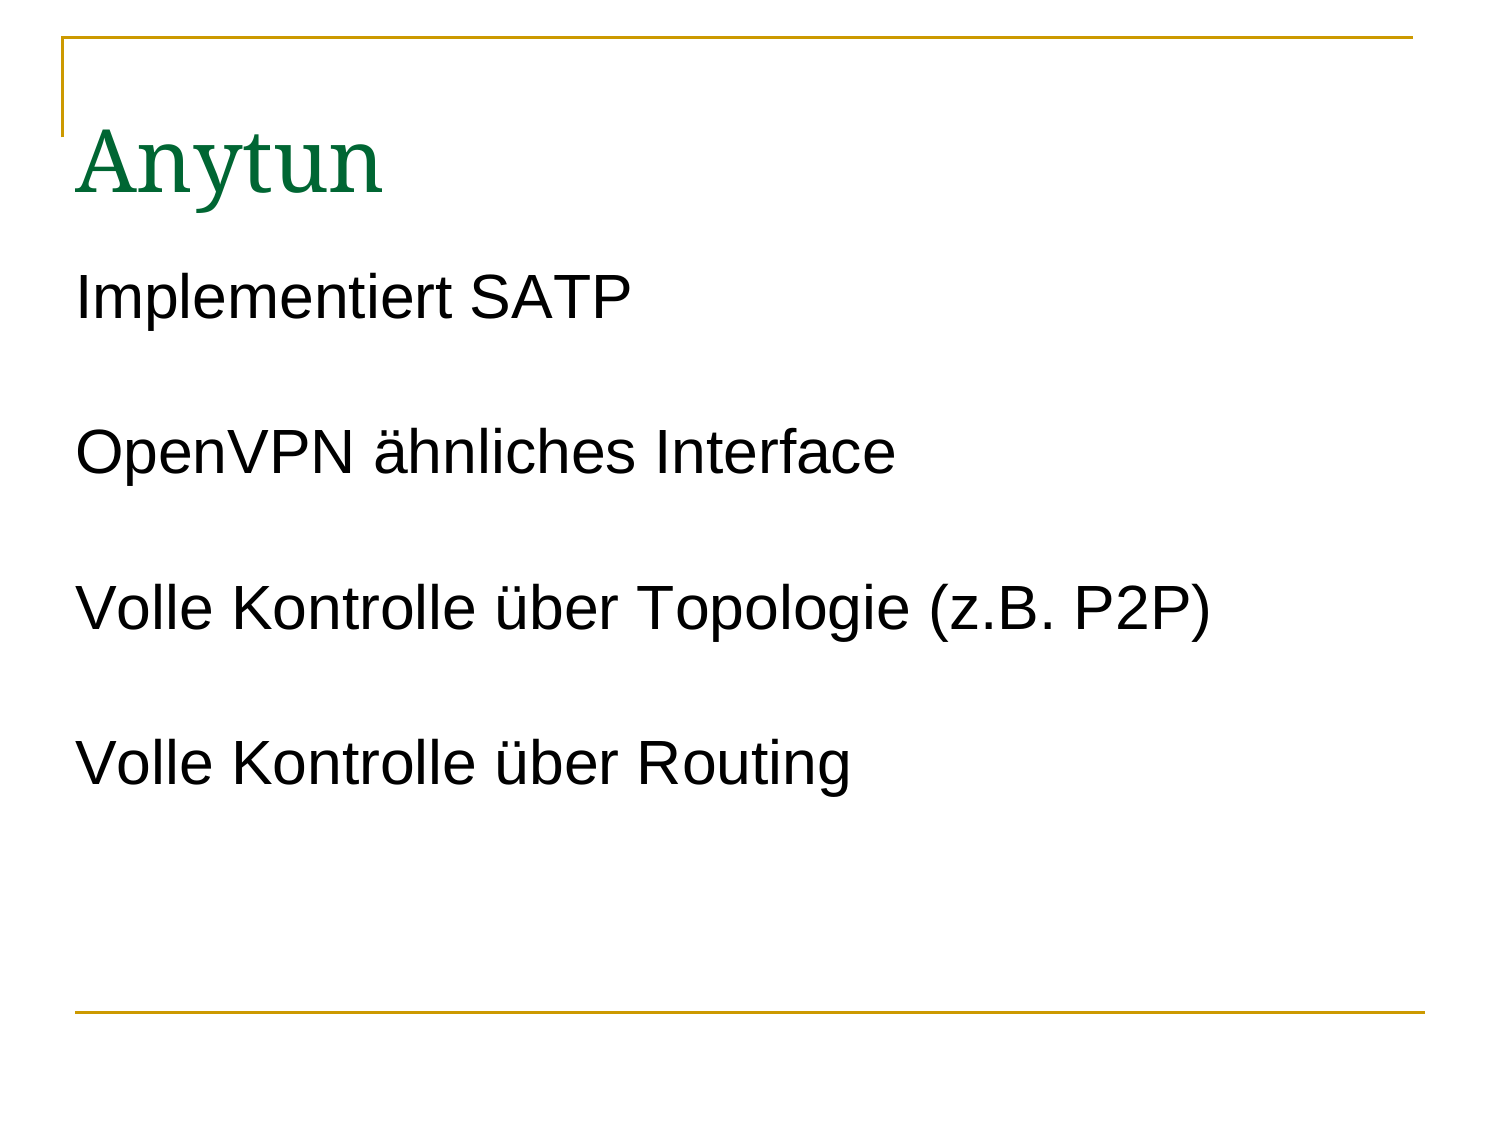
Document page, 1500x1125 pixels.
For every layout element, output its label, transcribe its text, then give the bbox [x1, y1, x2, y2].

title Anytun [75, 45, 1426, 262]
list Implementiert SATP OpenVPN ähnliches Interface Volle Kontrolle über Topologie (z.B. P2P) Volle Kontrolle über Routing [75, 262, 1426, 991]
